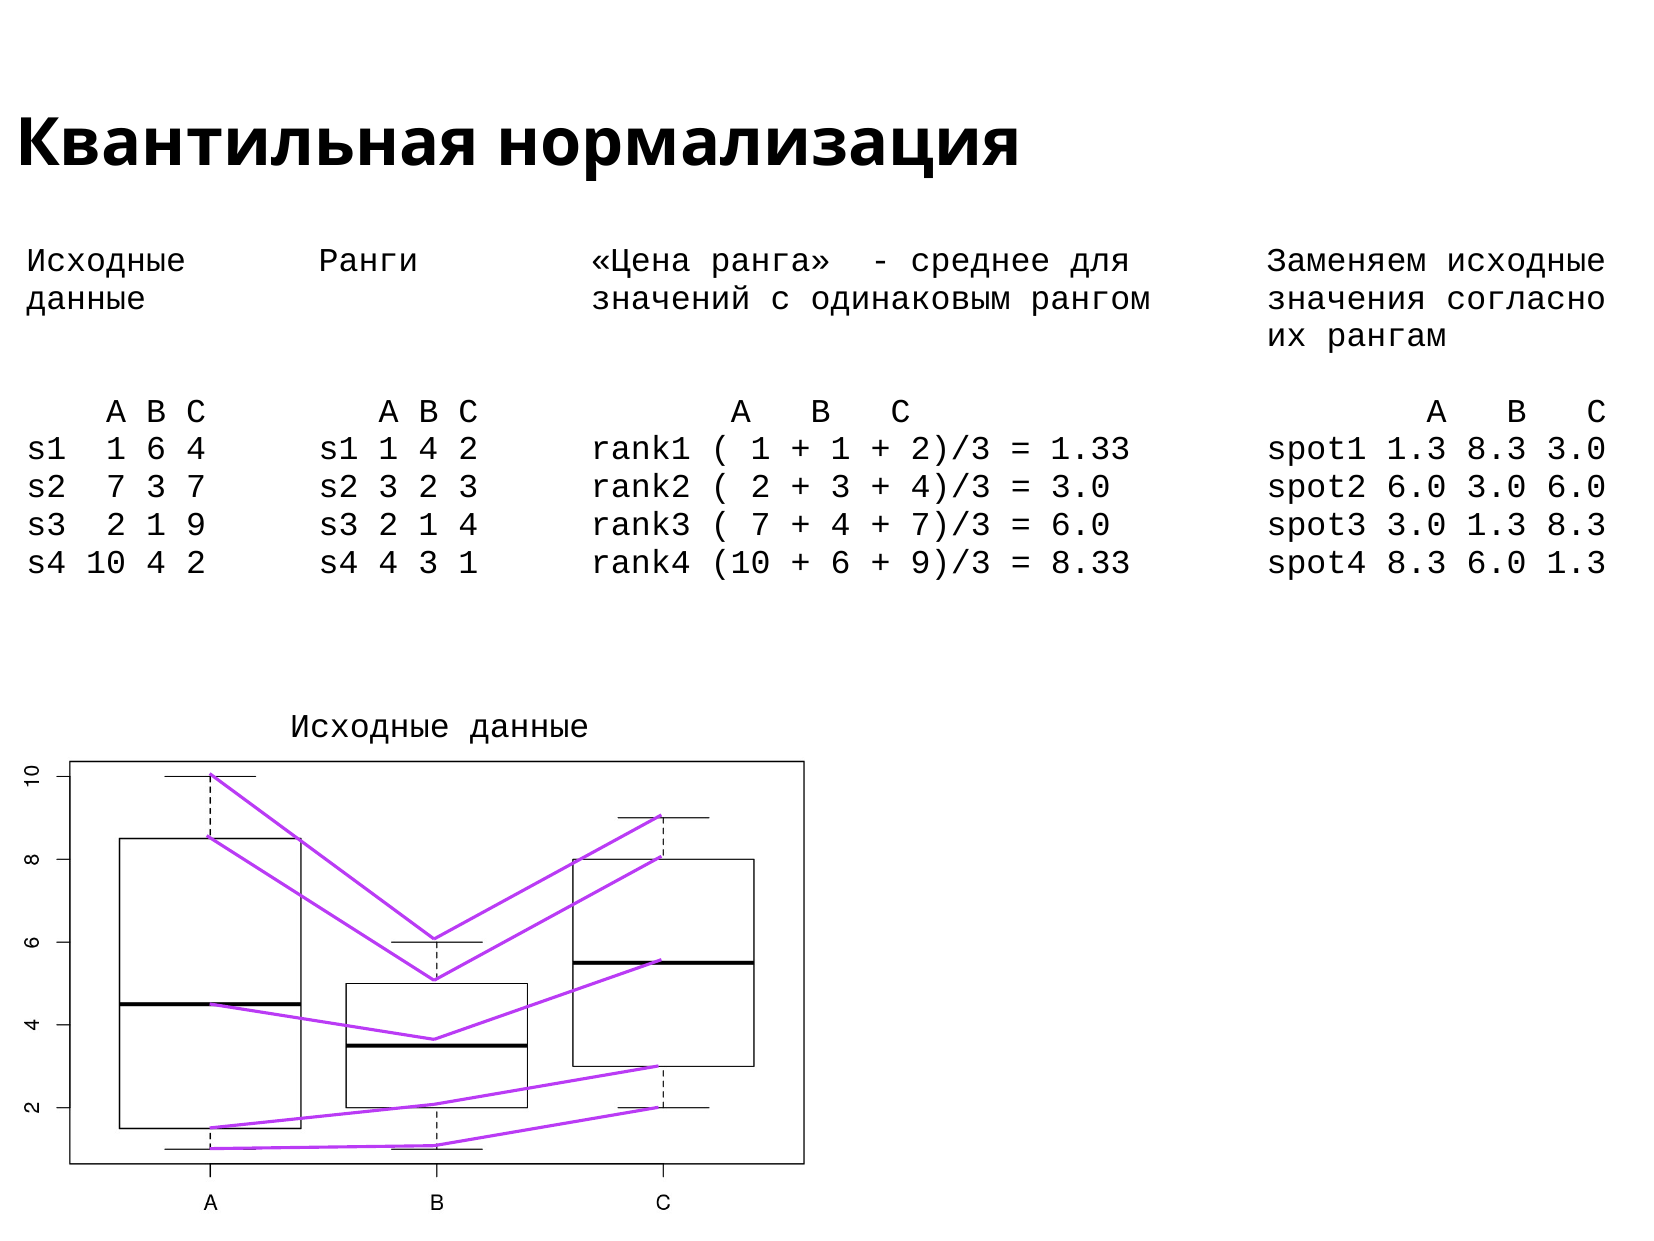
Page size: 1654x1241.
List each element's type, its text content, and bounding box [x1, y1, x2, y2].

text_box Исходные данные [271, 702, 609, 756]
text_box «Цена ранга» - среднее для значений с одинаковым рангом A B C rank1 ( 1 + 1 + 2)/3 = 1.33 rank2 ( 2 + 3 + 4)/3 = 3.0 rank3 ( 7 + 4 + 7)/3 = 6.0 rank4 (10 + 6 + 9)/3 = 8.33 [576, 236, 1185, 591]
text_box Ранги A B C s1 1 4 2 s2 3 2 3 s3 2 1 4 s4 4 3 1 [303, 236, 509, 591]
text_box Заменяем исходные значения согласно их рангам A B C spot1 1.3 8.3 3.0 spot2 6.0 3.0 6.0 spot3 3.0 1.3 8.3 spot4 8.3 6.0 1.3 [1251, 236, 1648, 591]
title Квантильная нормализация [15, 19, 1636, 260]
picture [8, 741, 820, 1232]
text_box Исходные данные A B C s1 1 6 4 s2 7 3 7 s3 2 1 9 s4 10 4 2 [11, 236, 237, 591]
